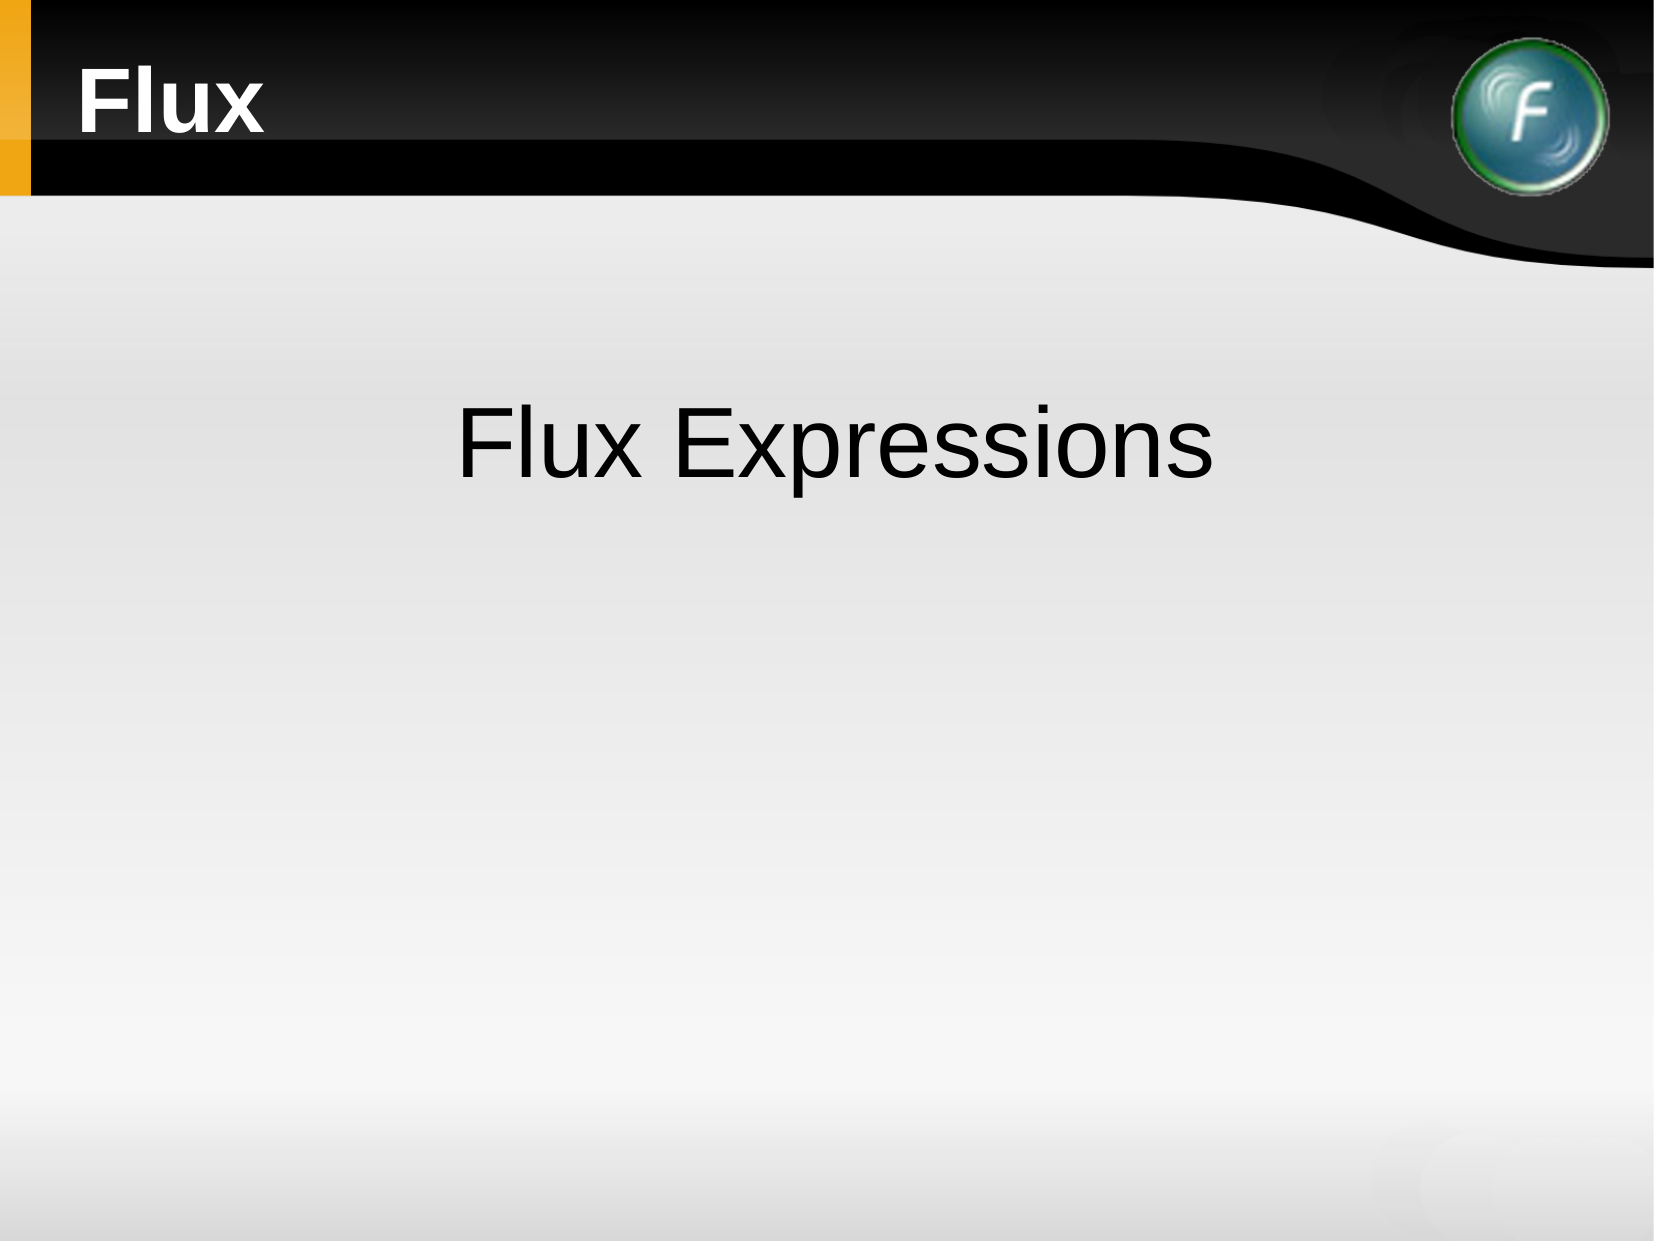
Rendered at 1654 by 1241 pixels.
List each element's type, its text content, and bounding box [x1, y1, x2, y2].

list Flux Expressions [82, 290, 1571, 1109]
picture [0, 0, 1654, 1241]
title Flux [76, 0, 1565, 208]
